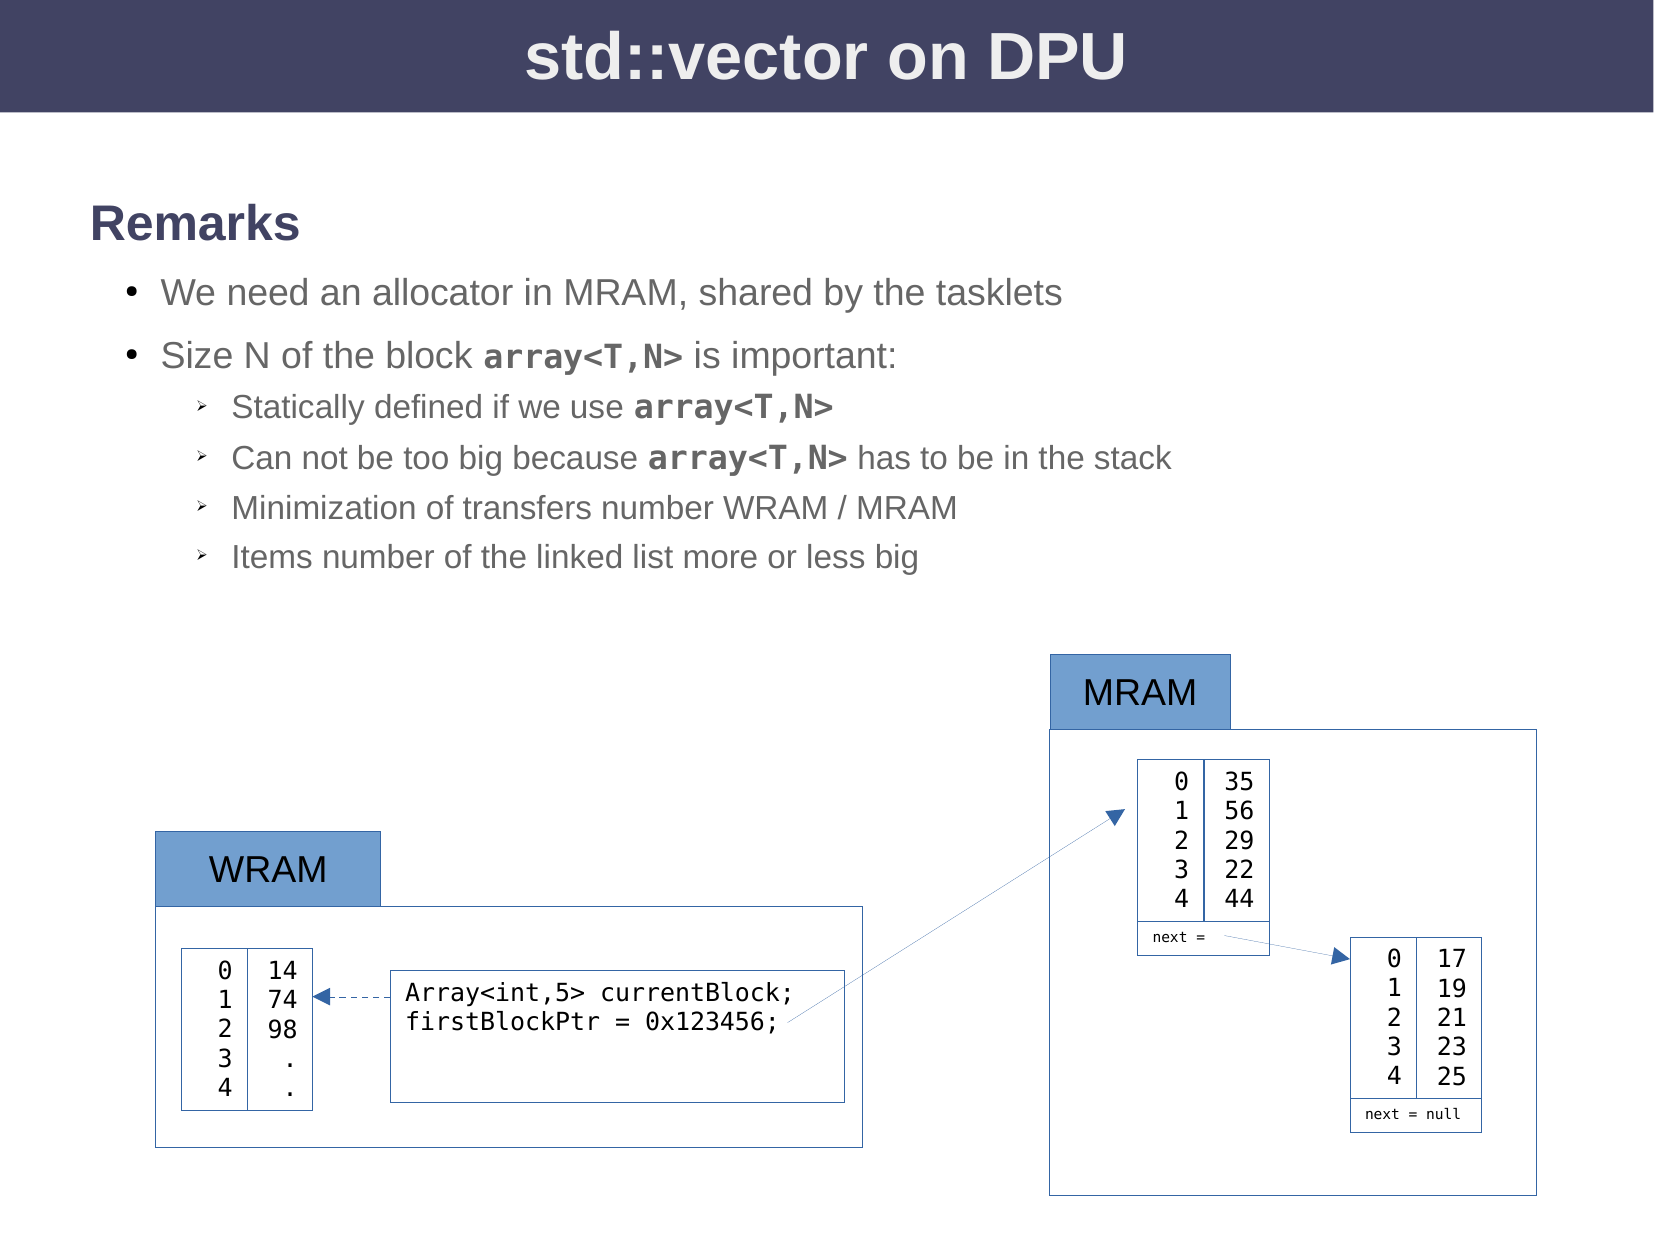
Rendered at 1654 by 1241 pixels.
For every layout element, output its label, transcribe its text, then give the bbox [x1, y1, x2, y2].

text_box 0 1 2 3 4 [1137, 759, 1204, 921]
text_box WRAM [155, 831, 381, 907]
text_box Array<int,5> currentBlock; firstBlockPtr = 0x123456; [390, 970, 845, 1103]
text_box next = [1137, 921, 1270, 956]
text_box next = null [1350, 1098, 1482, 1133]
text_box 35 56 29 22 44 [1204, 759, 1270, 921]
text_box Remarks We need an allocator in MRAM, shared by the tasklets Size N of the block array<T,N> is important: Statically defined if we use array<T,N> Can not be too big because array<T,N> has to be in the stack Minimization of transfers number WRAM / MRAM Items number of the linked list more or less big [75, 187, 1576, 637]
text_box 14 74 98 . . [247, 948, 313, 1111]
text_box std::vector on DPU [0, 0, 1654, 113]
text_box MRAM [1050, 654, 1231, 730]
text_box 0 1 2 3 4 [1350, 937, 1416, 1098]
text_box 0 1 2 3 4 [181, 948, 247, 1111]
text_box 17 19 21 23 25 [1416, 937, 1482, 1098]
